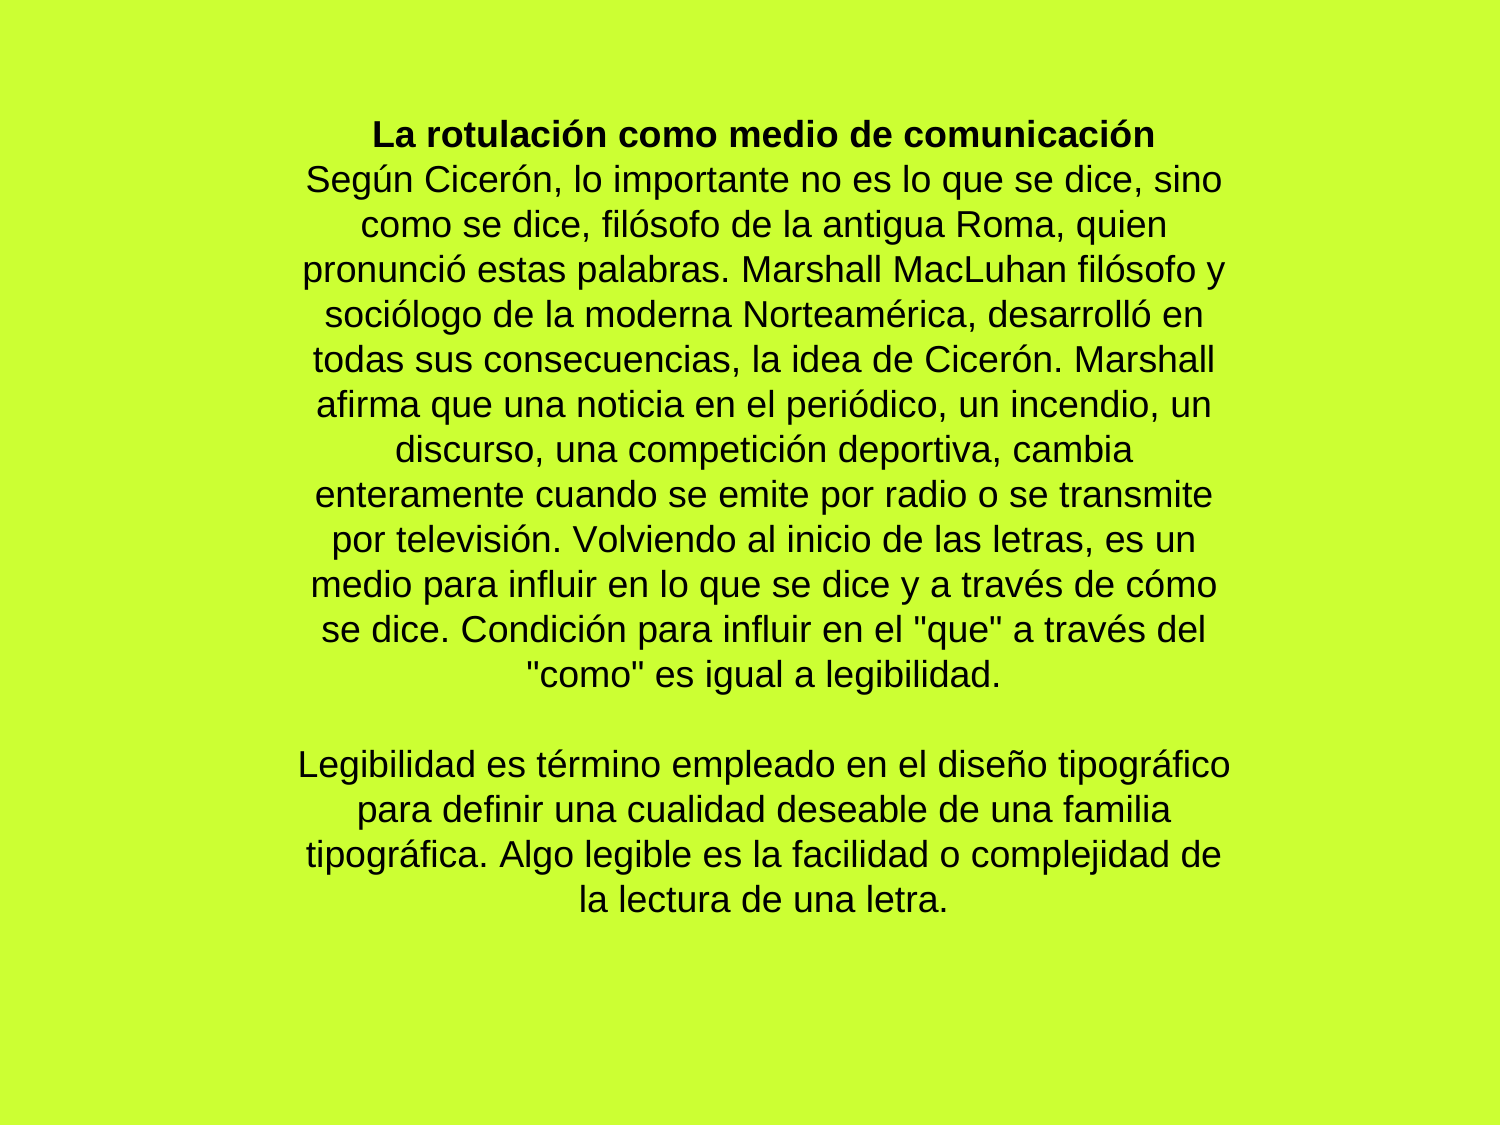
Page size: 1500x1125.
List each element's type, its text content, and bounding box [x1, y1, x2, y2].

text_box La rotulación como medio de comunicación Según Cicerón, lo importante no es lo que se dice, sino como se dice, filósofo de la antigua Roma, quien pronunció estas palabras. Marshall MacLuhan filósofo y sociólogo de la moderna Norteamérica, desarrolló en todas sus consecuencias, la idea de Cicerón. Marshall afirma que una noticia en el periódico, un incendio, un discurso, una competición deportiva, cambia enteramente cuando se emite por radio o se transmite por televisión. Volviendo al inicio de las letras, es un medio para influir en lo que se dice y a través de cómo se dice. Condición para influir en el "que" a través del "como" es igual a legibilidad. Legibilidad es término empleado en el diseño tipográfico para definir una cualidad deseable de una familia tipográfica. Algo legible es la facilidad o complejidad de la lectura de una letra. [277, 102, 1251, 973]
